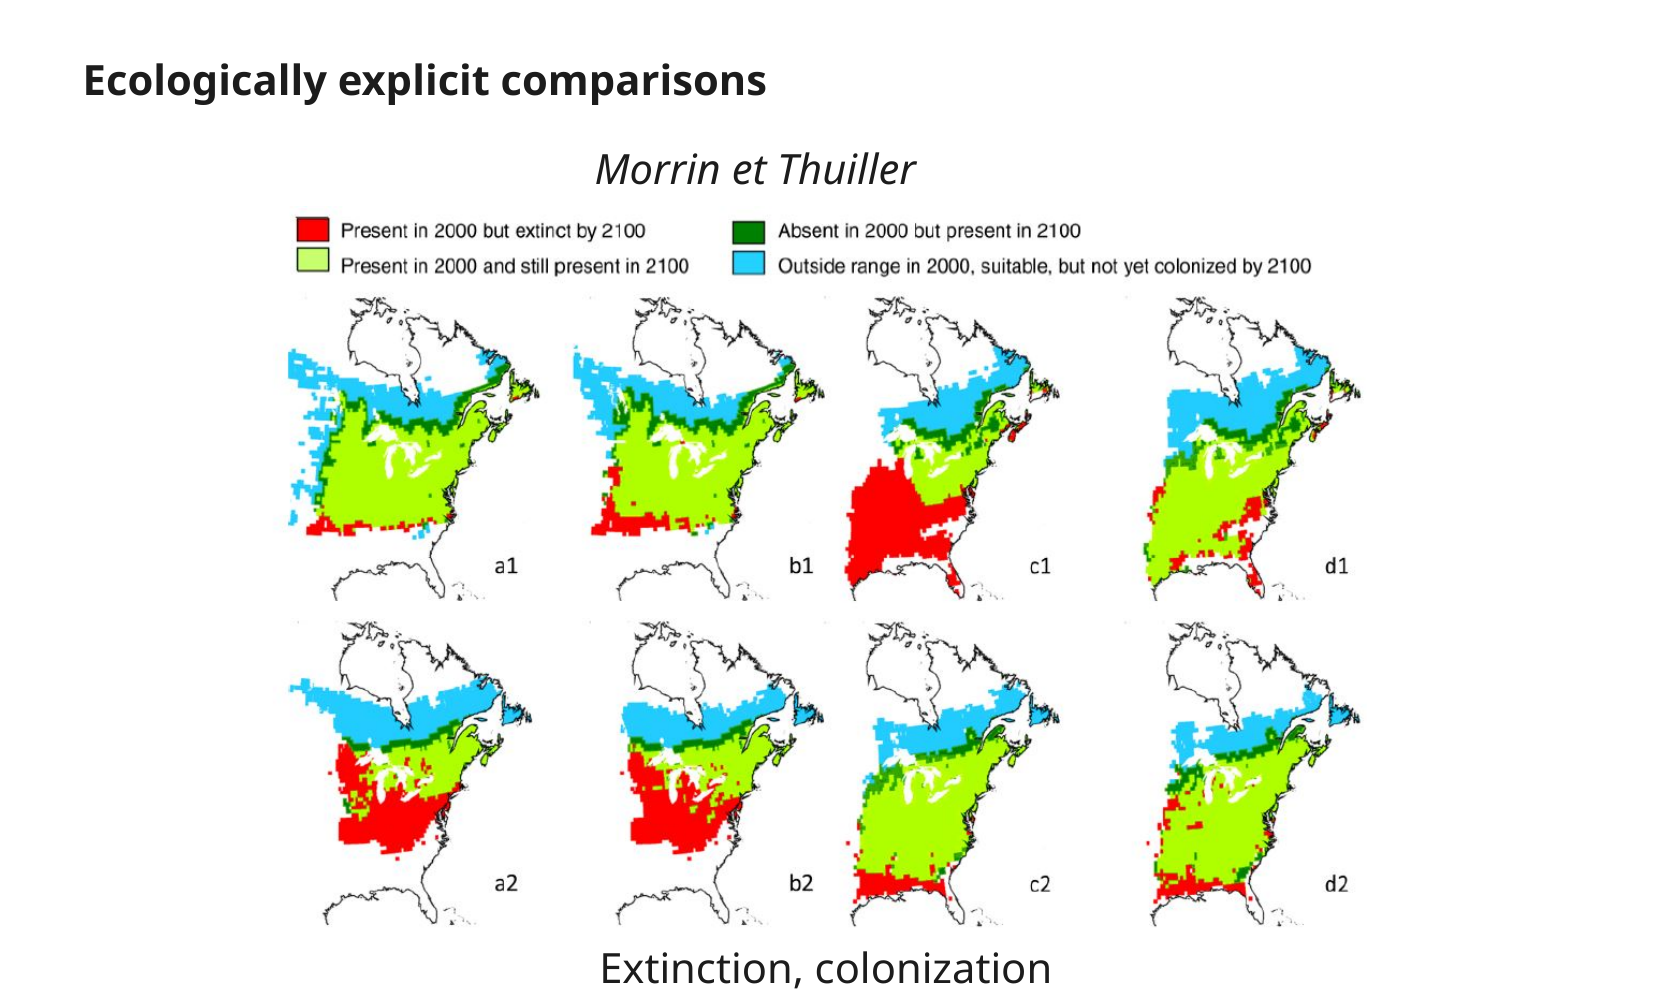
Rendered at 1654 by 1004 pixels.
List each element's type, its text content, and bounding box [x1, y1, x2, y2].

picture [256, 206, 1367, 939]
text_box Ecologically explicit comparisons [82, 51, 1571, 130]
text_box Extinction, colonization [599, 938, 1055, 1004]
text_box Morrin et Thuiller (2009) [594, 139, 1029, 206]
